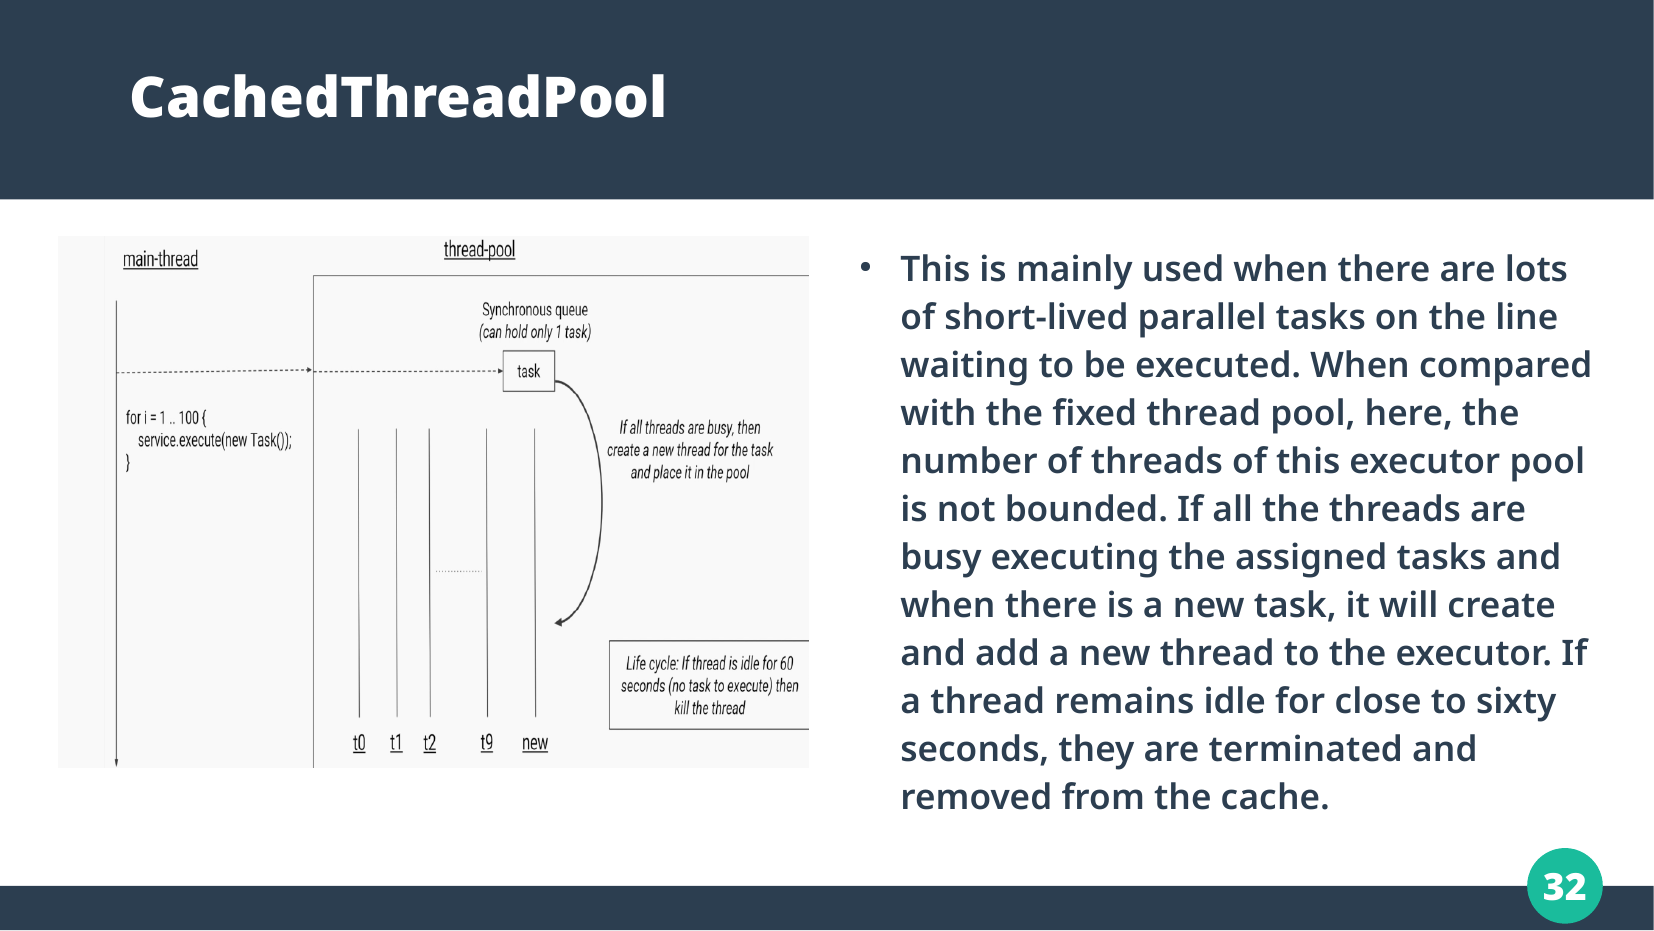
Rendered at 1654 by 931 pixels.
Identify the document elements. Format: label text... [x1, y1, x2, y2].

list This is mainly used when there are lots of short-lived parallel tasks on the line waiting to be executed. When compared with the fixed thread pool, here, the number of threads of this executor pool is not bounded. If all the threads are busy executing the assigned tasks and when there is a new task, it will create and add a new thread to the executor. If a thread remains idle for close to sixty seconds, they are terminated and removed from the cache. [845, 243, 1596, 864]
picture [58, 236, 809, 768]
title CachedThreadPool [59, 37, 1595, 155]
